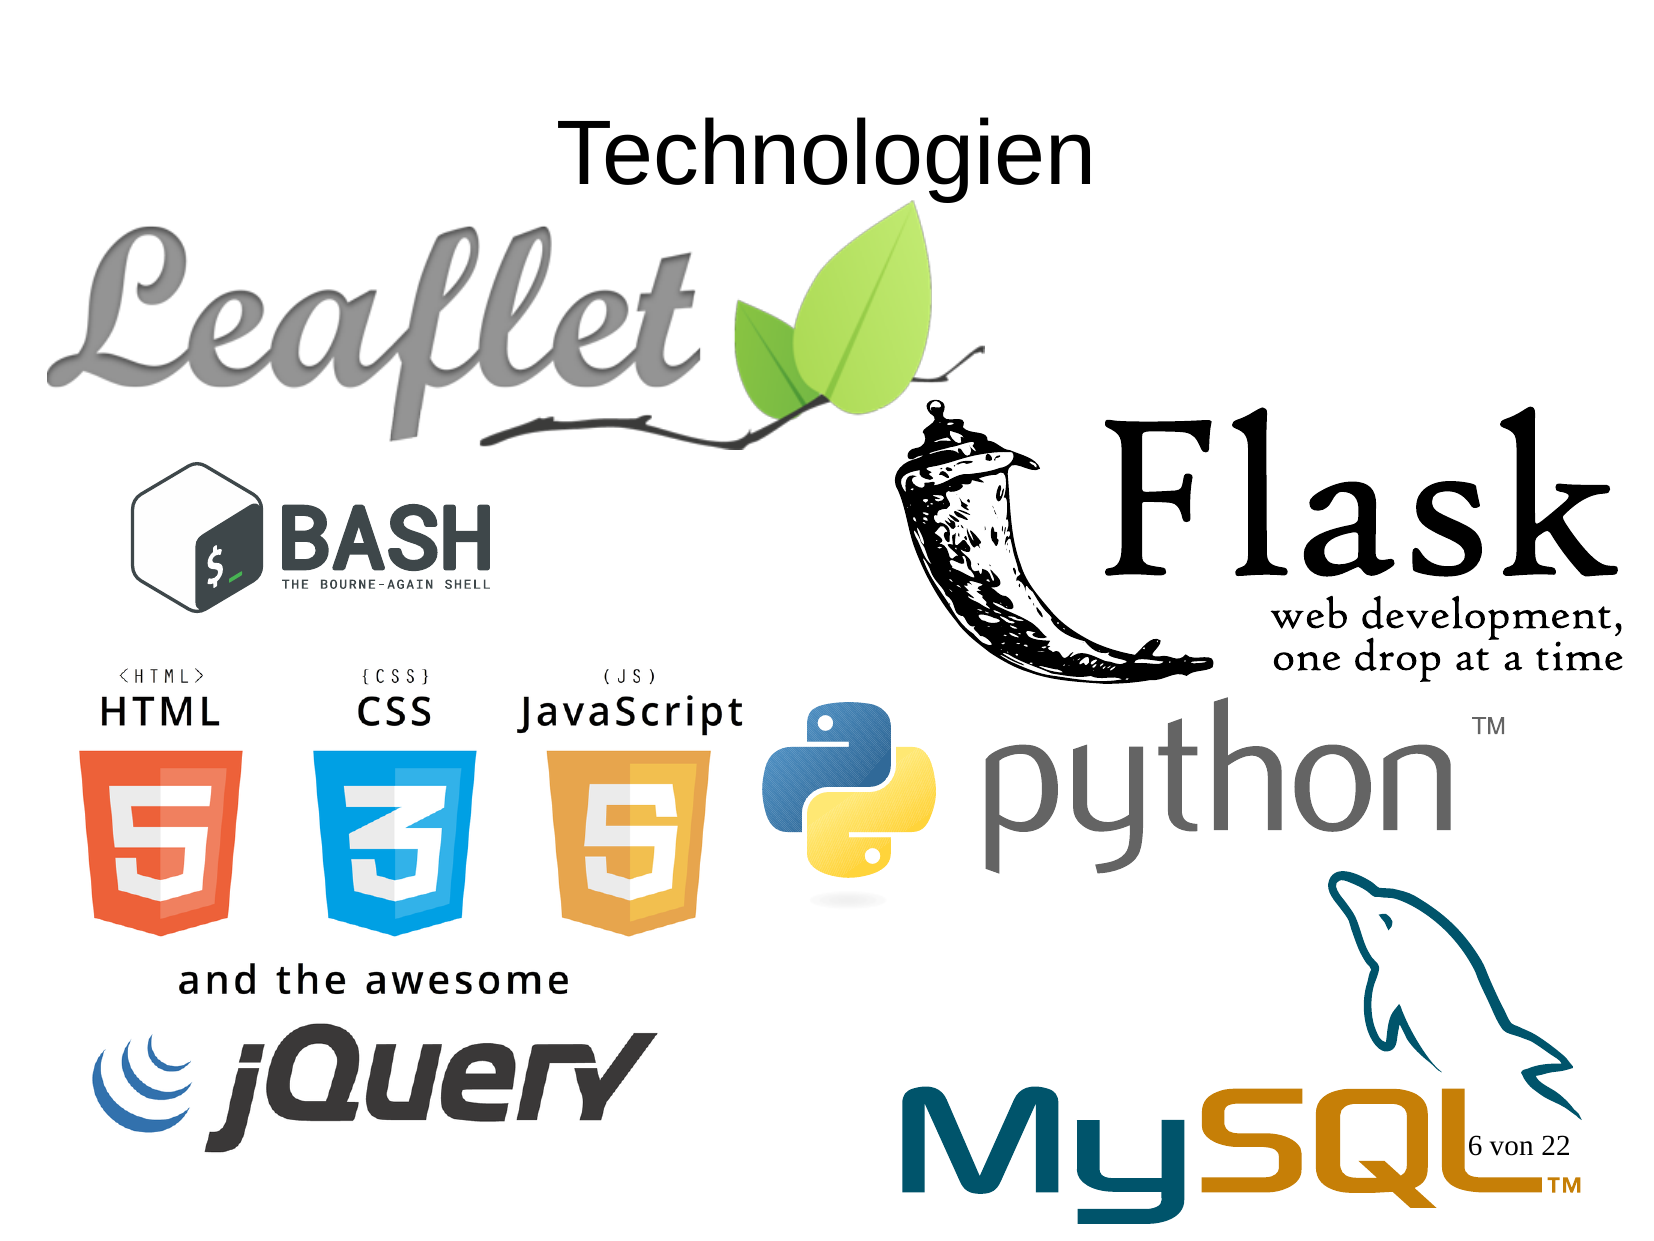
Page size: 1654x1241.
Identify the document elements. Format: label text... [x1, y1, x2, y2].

picture [129, 460, 492, 615]
title Technologien [82, 49, 1571, 257]
picture [35, 200, 1643, 1229]
